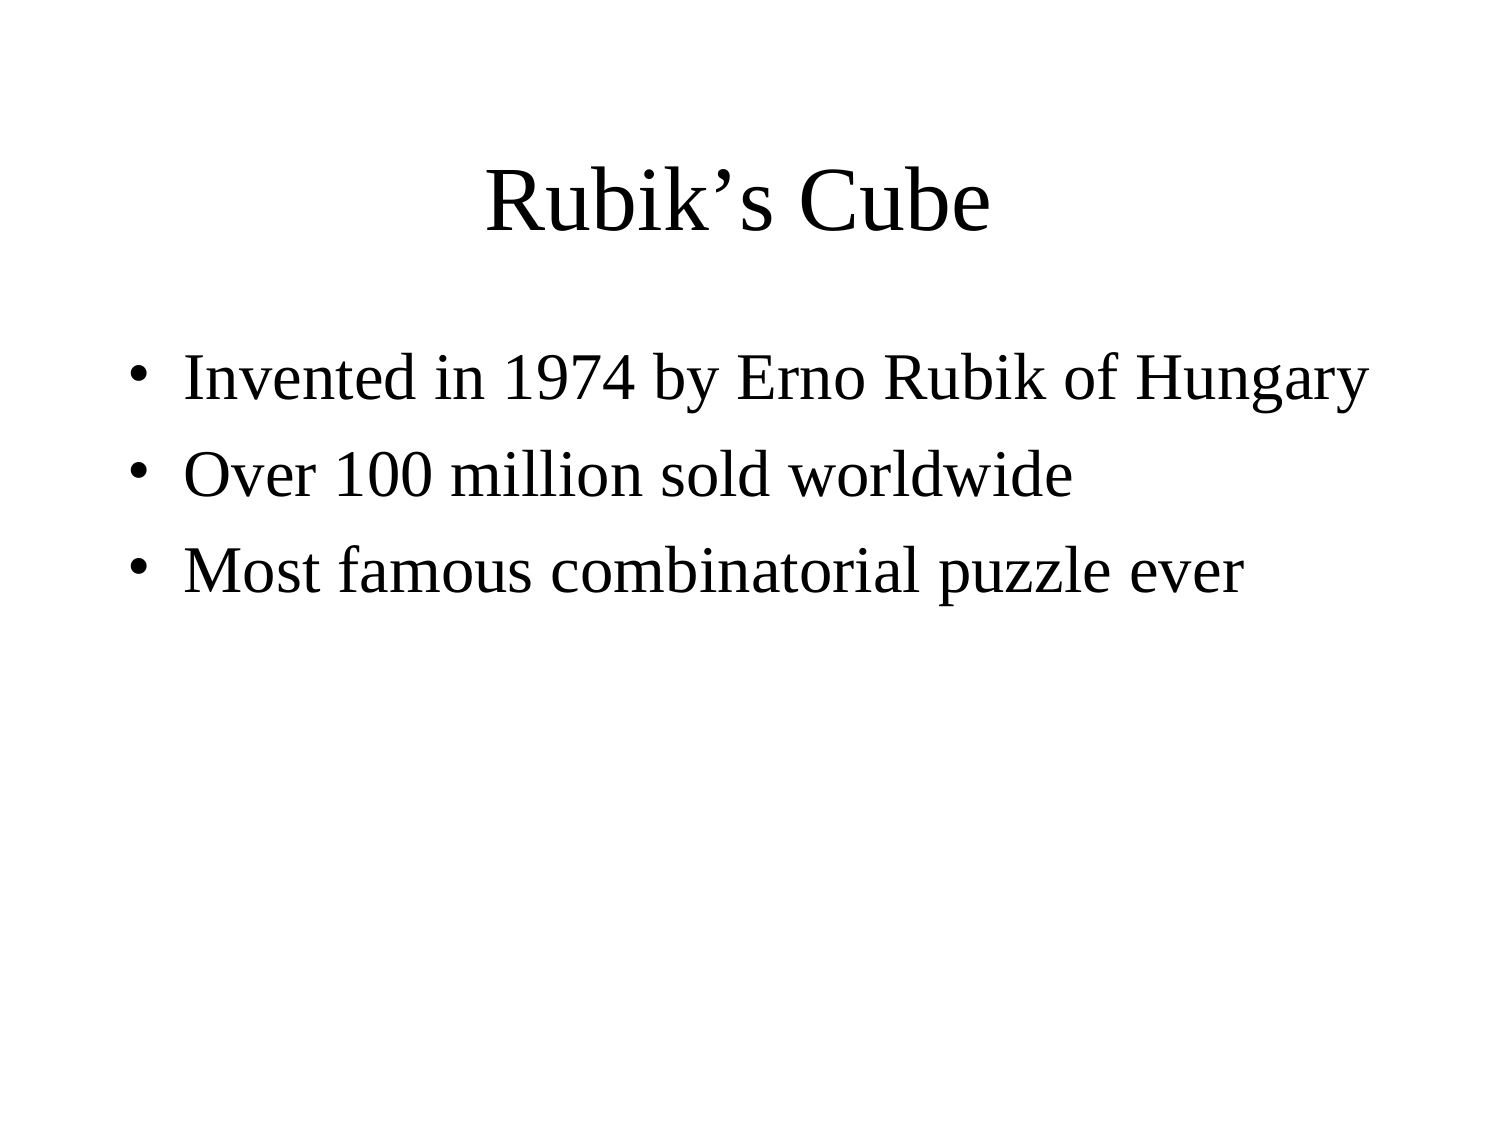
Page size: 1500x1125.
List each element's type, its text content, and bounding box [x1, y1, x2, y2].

title Rubik’s Cube [112, 99, 1388, 288]
list Invented in 1974 by Erno Rubik of Hungary Over 100 million sold worldwide Most famous combinatorial puzzle ever [112, 324, 1388, 1000]
